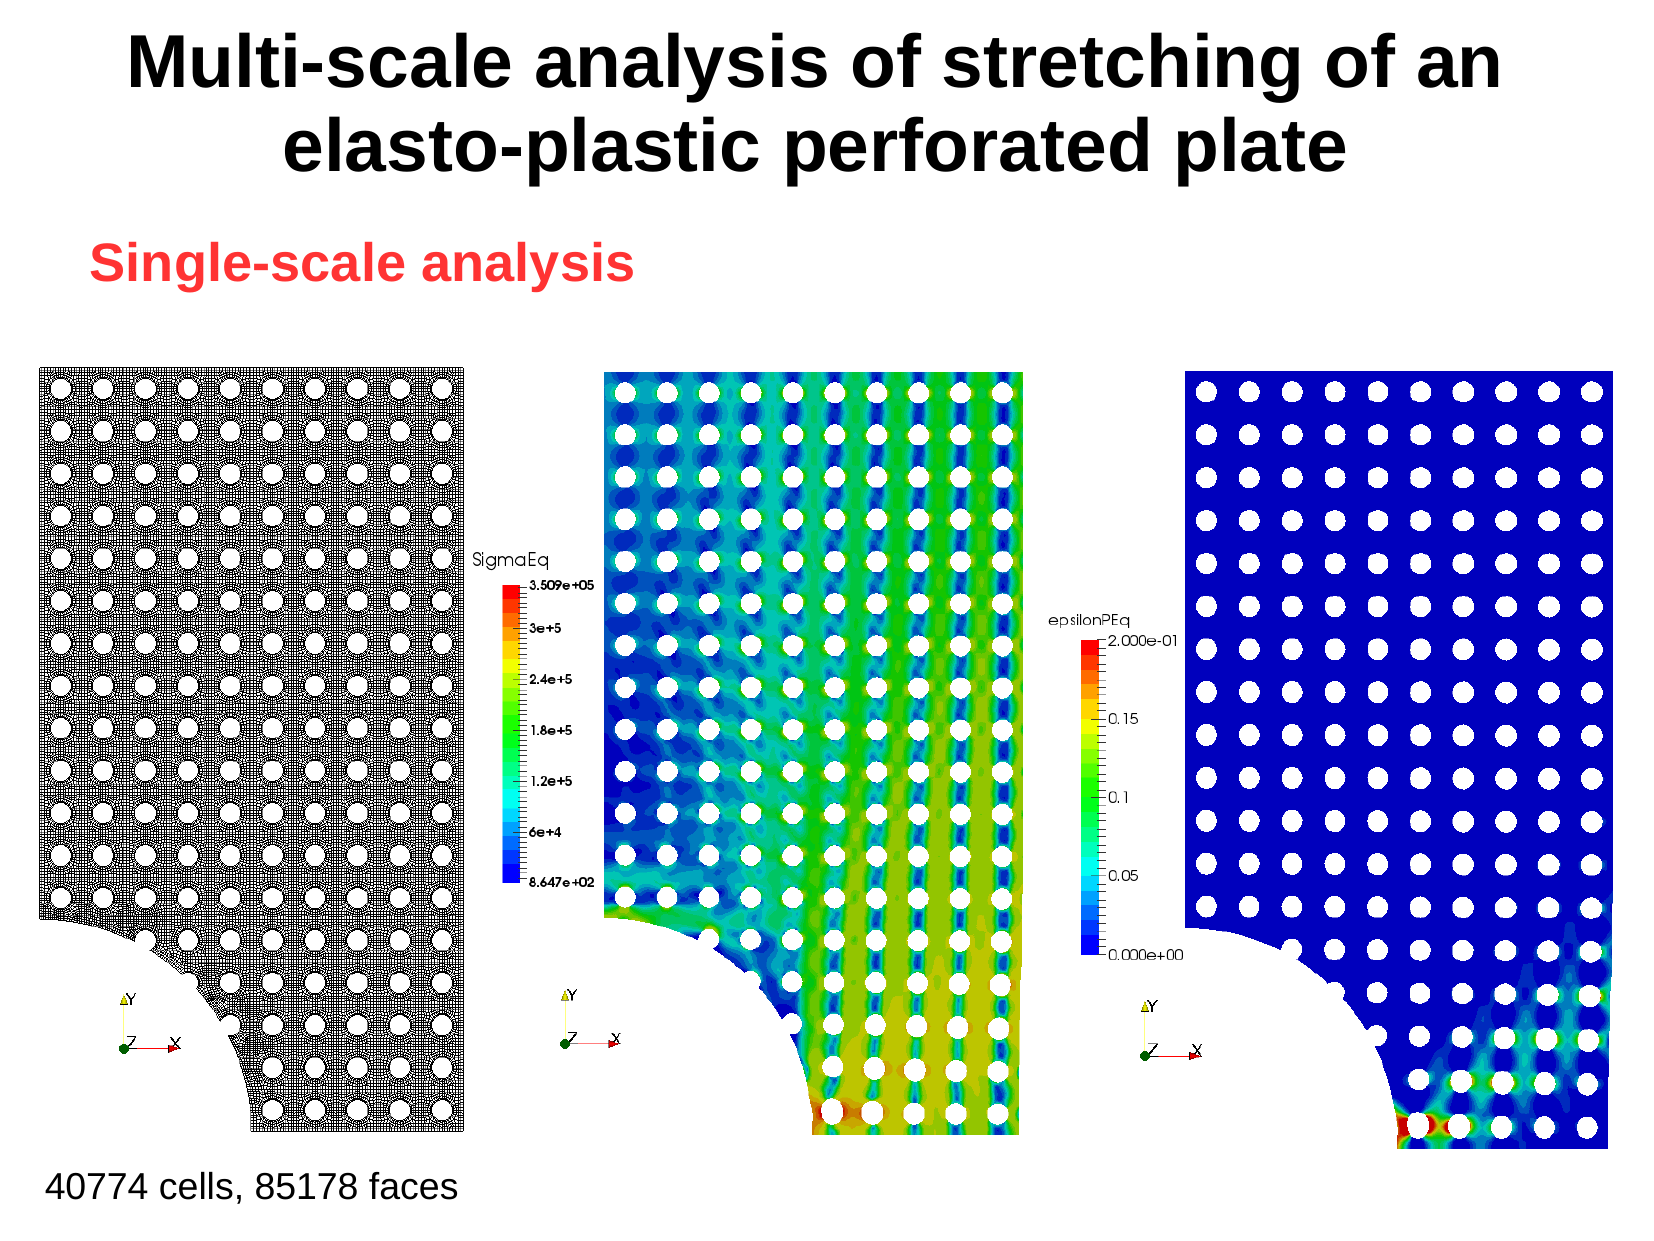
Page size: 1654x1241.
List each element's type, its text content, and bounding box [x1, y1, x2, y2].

title Multi-scale analysis of stretching of an elasto-plastic perforated plate [71, 0, 1561, 208]
text_box 40774 cells, 85178 faces [30, 1158, 526, 1216]
picture [1046, 359, 1621, 1156]
text_box Single-scale analysis [75, 225, 1021, 301]
picture [30, 359, 1030, 1141]
